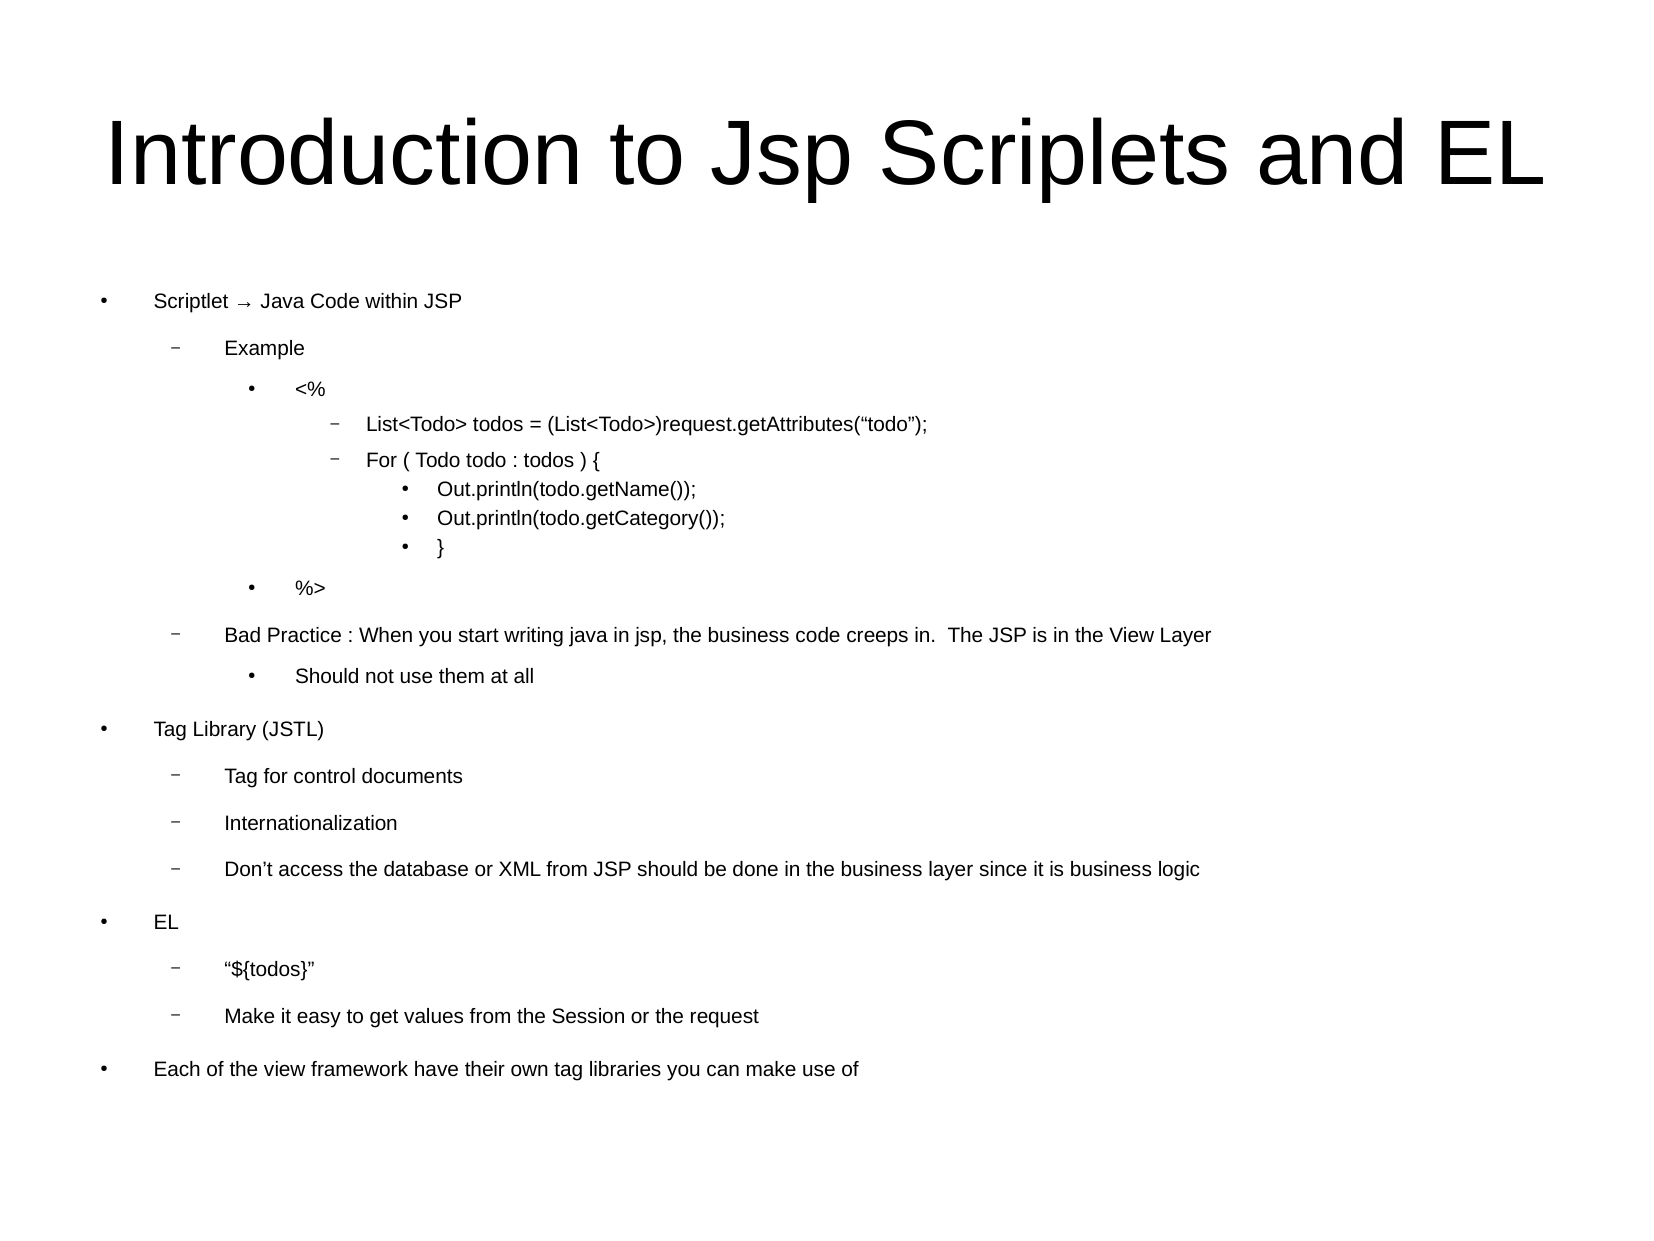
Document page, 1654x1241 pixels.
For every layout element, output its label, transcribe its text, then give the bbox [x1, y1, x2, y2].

list Scriptlet → Java Code within JSP Example <% List<Todo> todos = (List<Todo>)request.getAttributes(“todo”); For ( Todo todo : todos ) { Out.println(todo.getName()); Out.println(todo.getCategory()); } %> Bad Practice : When you start writing java in jsp, the business code creeps in. The JSP is in the View Layer Should not use them at all Tag Library (JSTL) Tag for control documents Internationalization Don’t access the database or XML from JSP should be done in the business layer since it is business logic EL “${todos}” Make it easy to get values from the Session or the request Each of the view framework have their own tag libraries you can make use of [82, 290, 1571, 1216]
title Introduction to Jsp Scriplets and EL [82, 49, 1571, 257]
